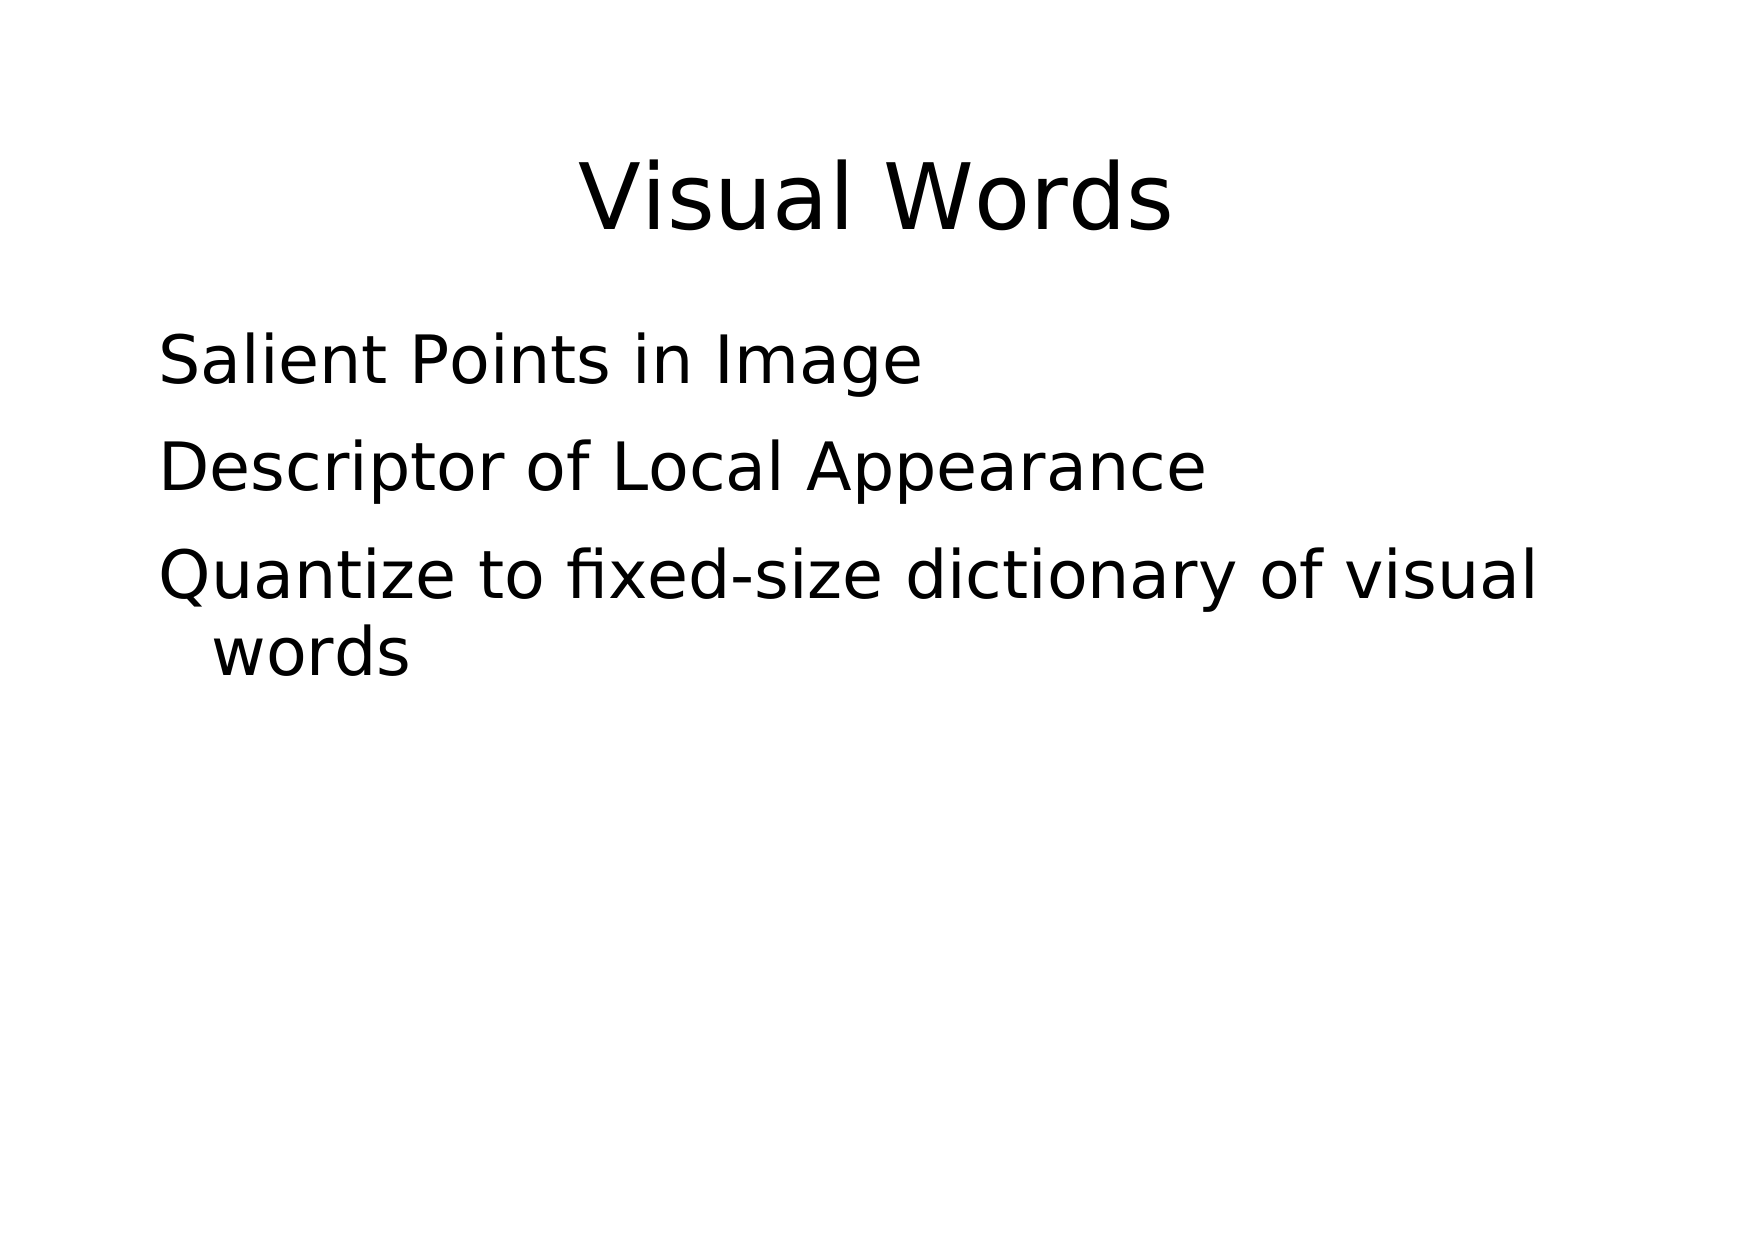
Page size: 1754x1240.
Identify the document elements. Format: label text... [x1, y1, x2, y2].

title Visual Words [140, 103, 1614, 291]
list Salient Points in Image Descriptor of Local Appearance Quantize to fixed-size dictionary of visual words [140, 321, 1614, 1047]
